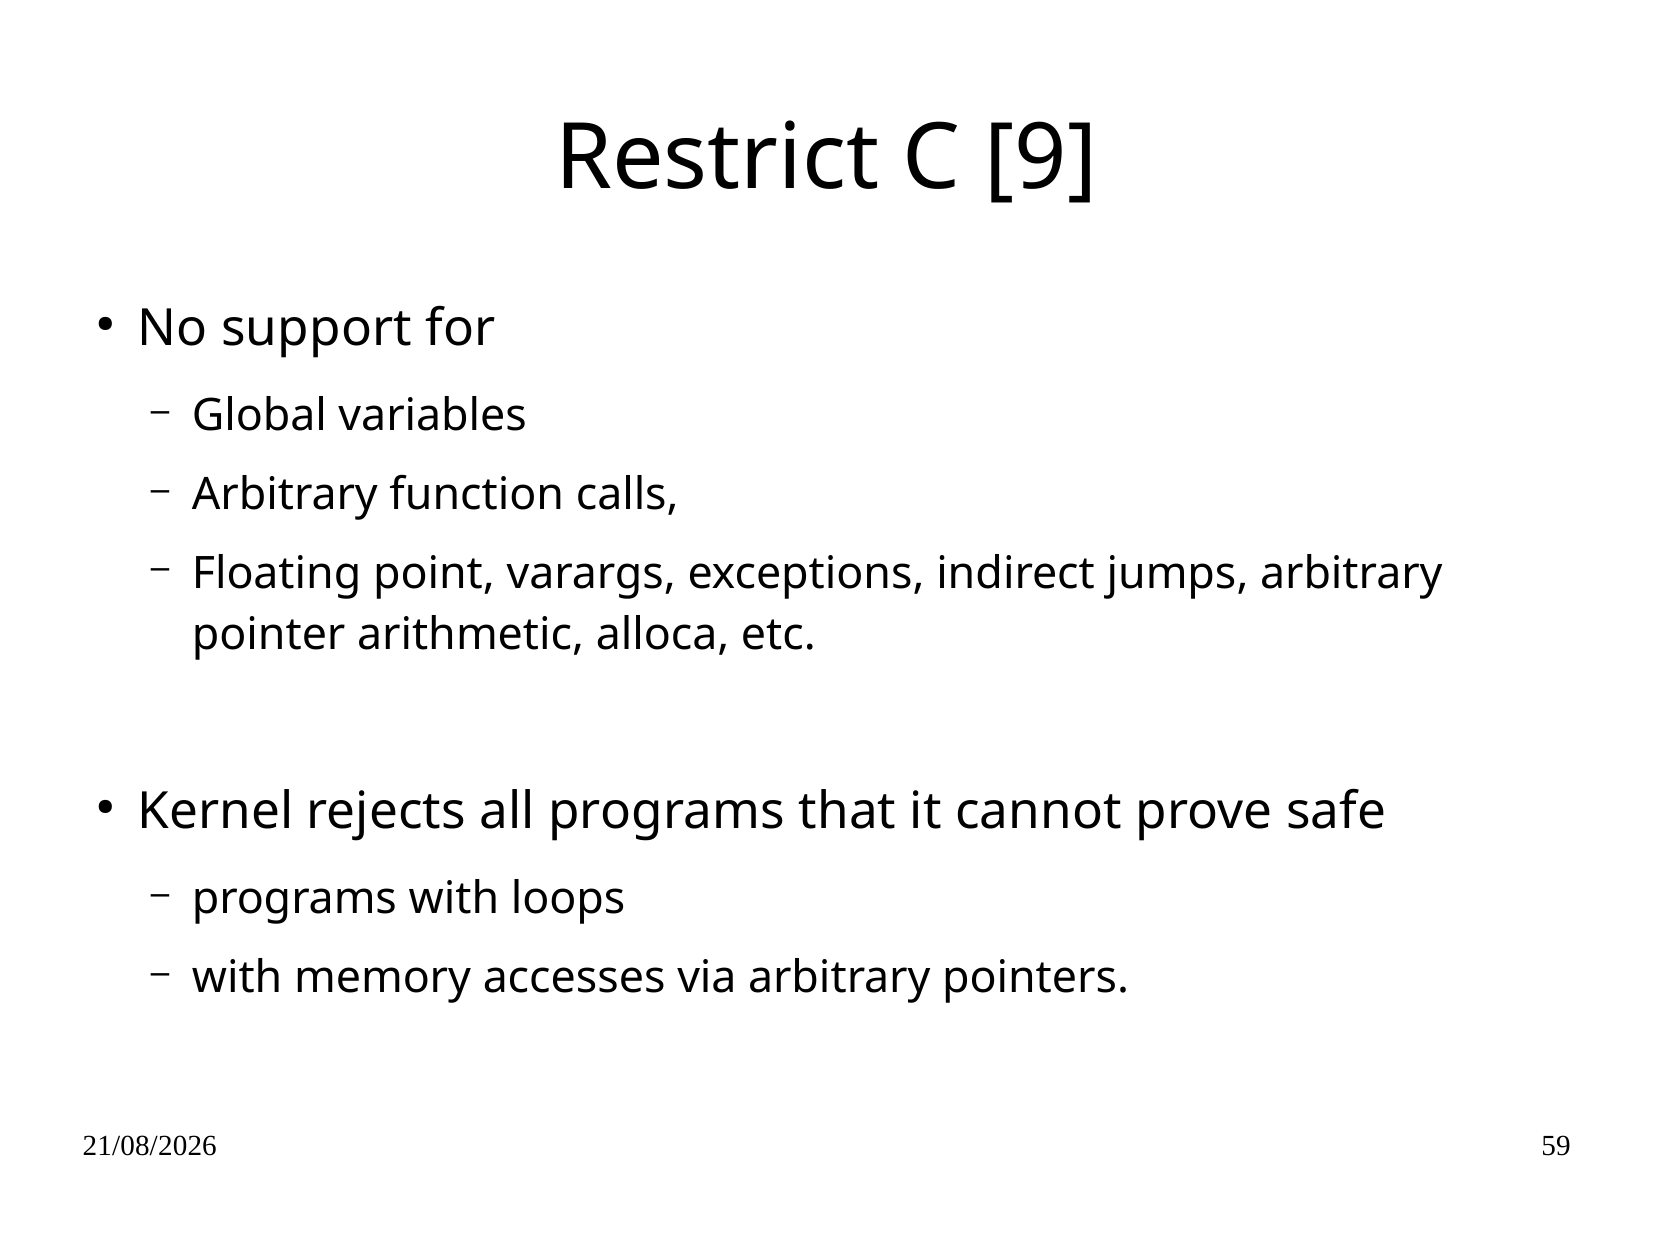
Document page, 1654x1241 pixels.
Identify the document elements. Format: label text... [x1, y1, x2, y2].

list No support for Global variables Arbitrary function calls, Floating point, varargs, exceptions, indirect jumps, arbitrary pointer arithmetic, alloca, etc. Kernel rejects all programs that it cannot prove safe programs with loops with memory accesses via arbitrary pointers. [82, 290, 1571, 1010]
title Restrict C [9] [82, 49, 1571, 257]
